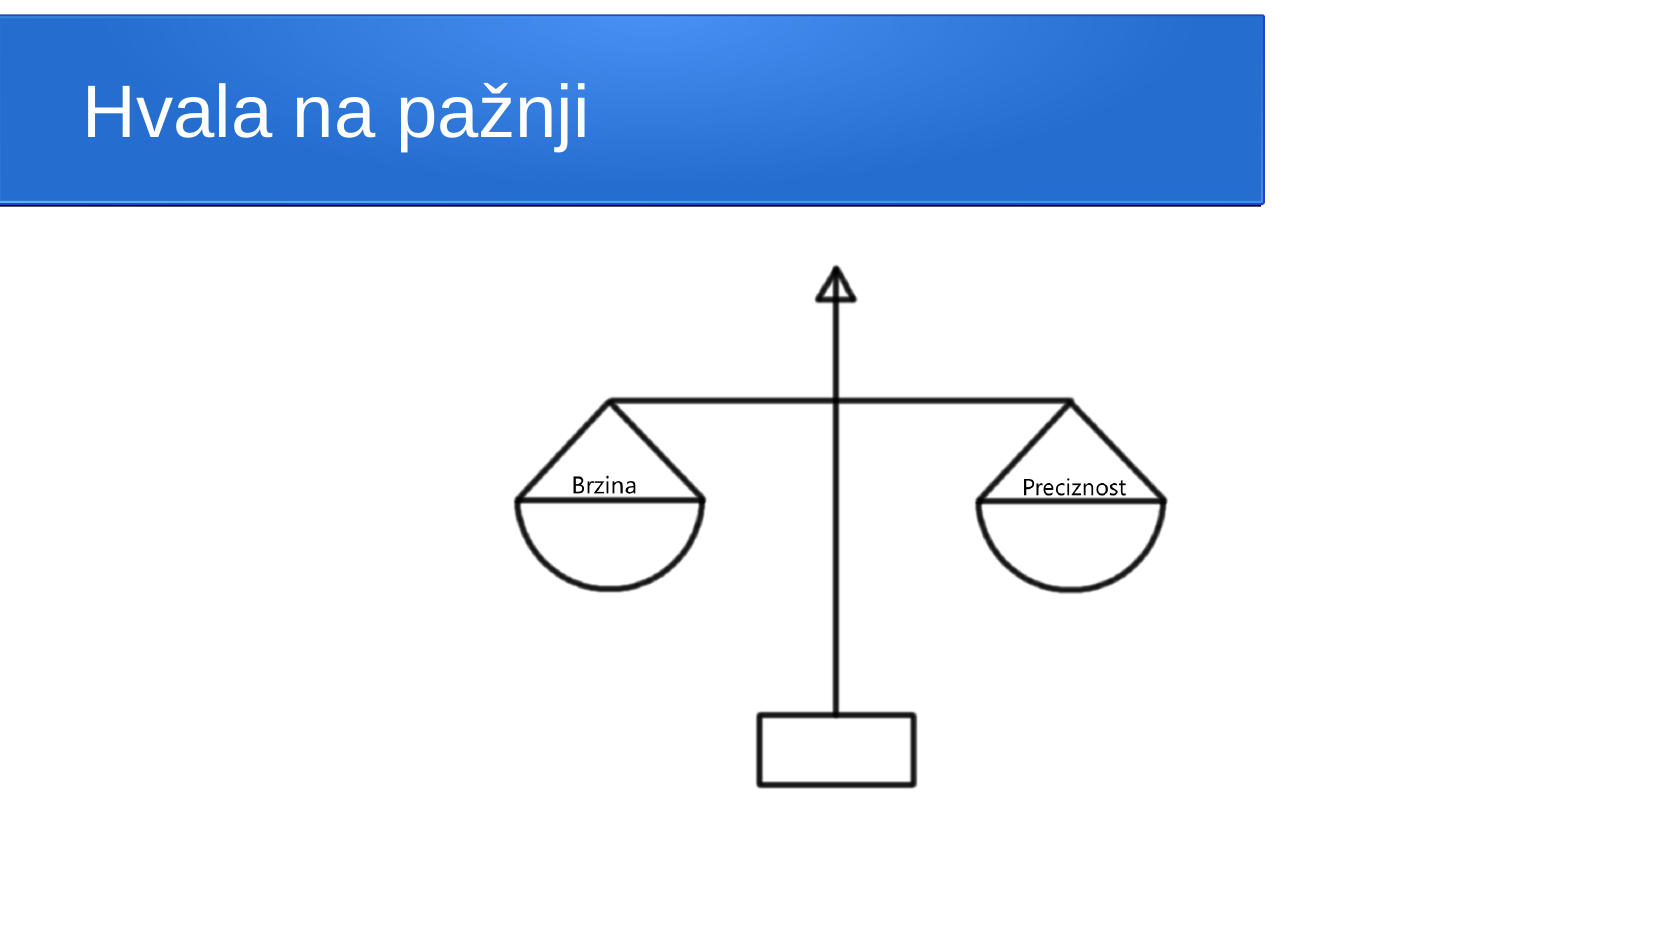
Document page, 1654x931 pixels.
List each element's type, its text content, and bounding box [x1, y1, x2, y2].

title Hvala na pažnji [82, 35, 1235, 189]
picture [315, 234, 1366, 826]
